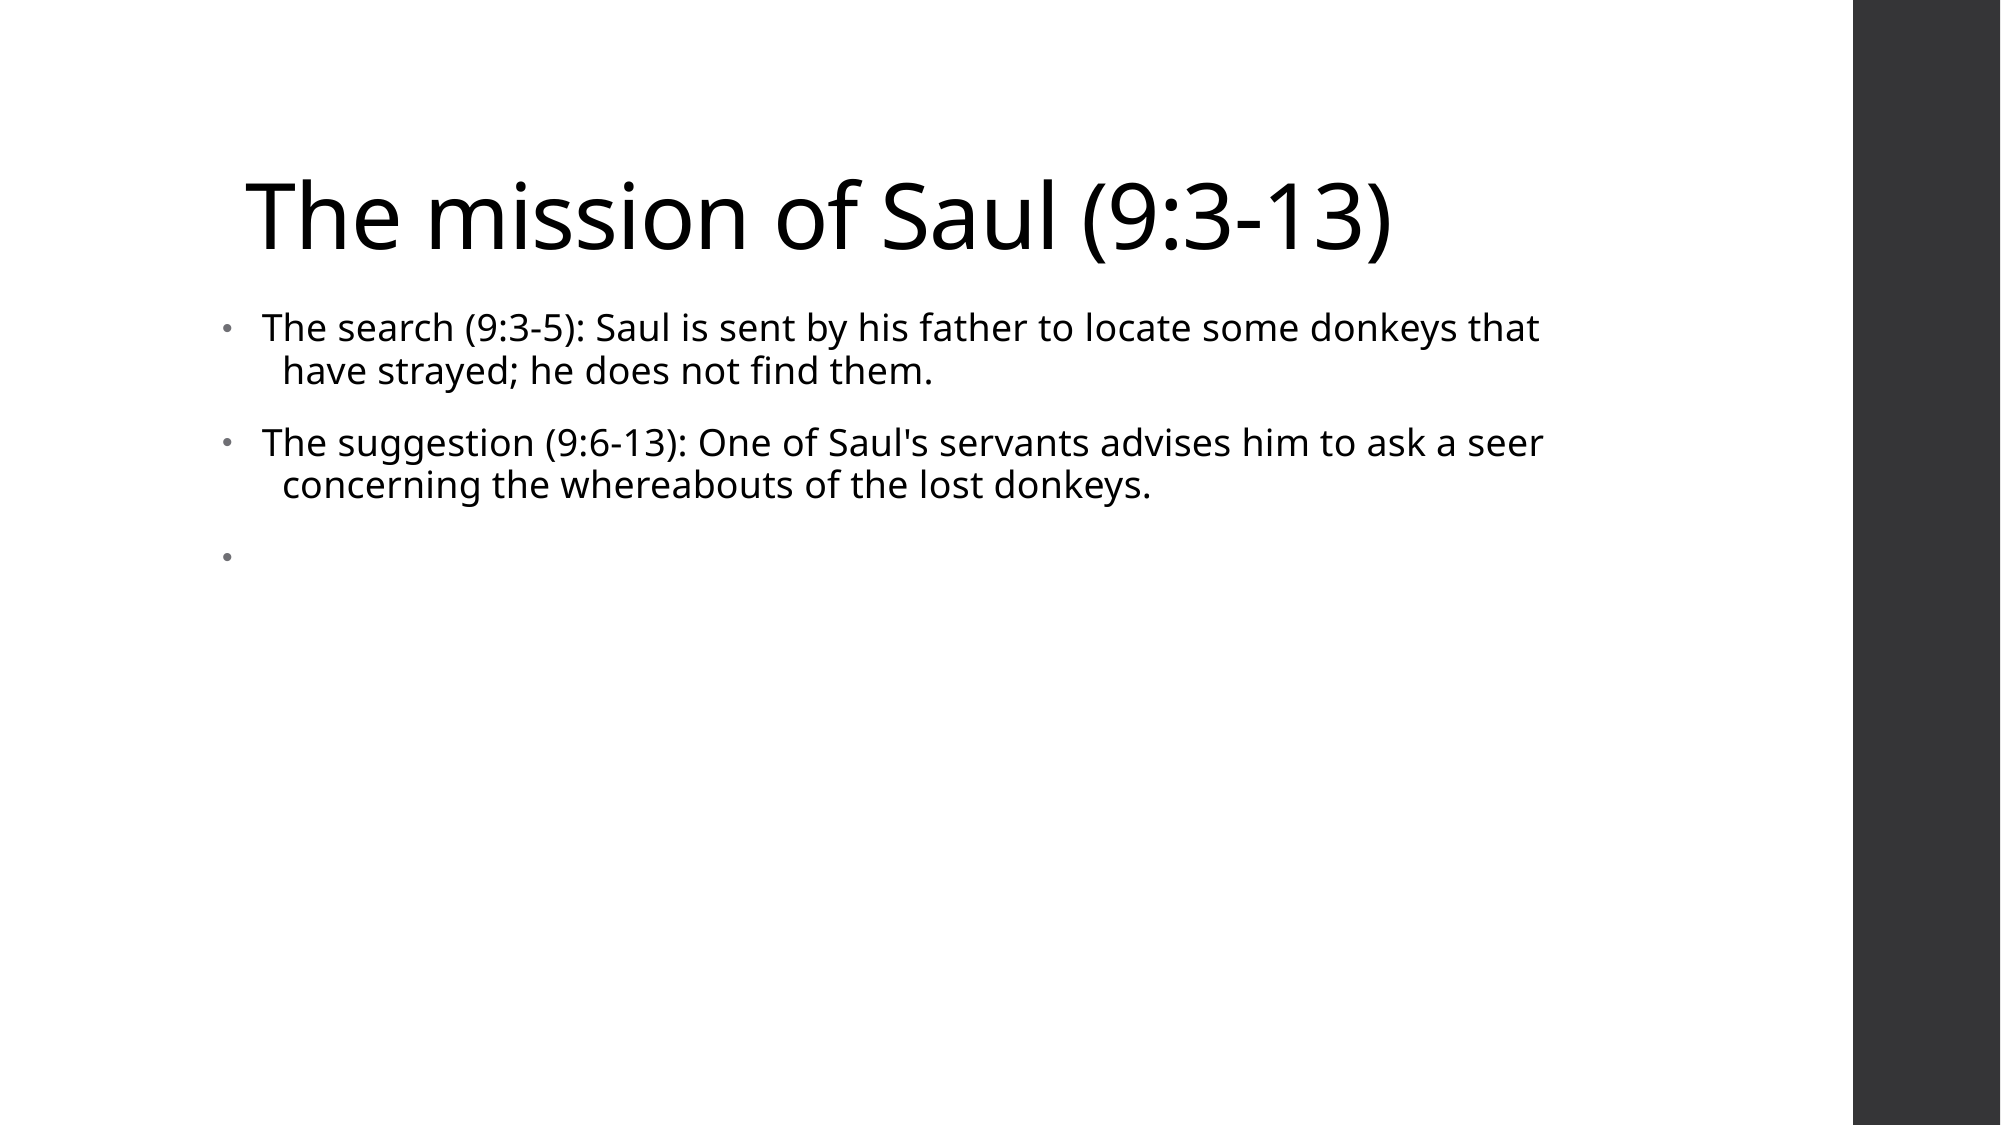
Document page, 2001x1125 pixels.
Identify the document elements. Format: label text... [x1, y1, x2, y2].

title The mission of Saul (9:3-13) [206, 60, 1797, 278]
list The search (9:3-5): Saul is sent by his father to locate some donkeys that have strayed; he does not find them. The suggestion (9:6-13): One of Saul's servants advises him to ask a seer concerning the whereabouts of the lost donkeys. [206, 299, 1617, 1014]
